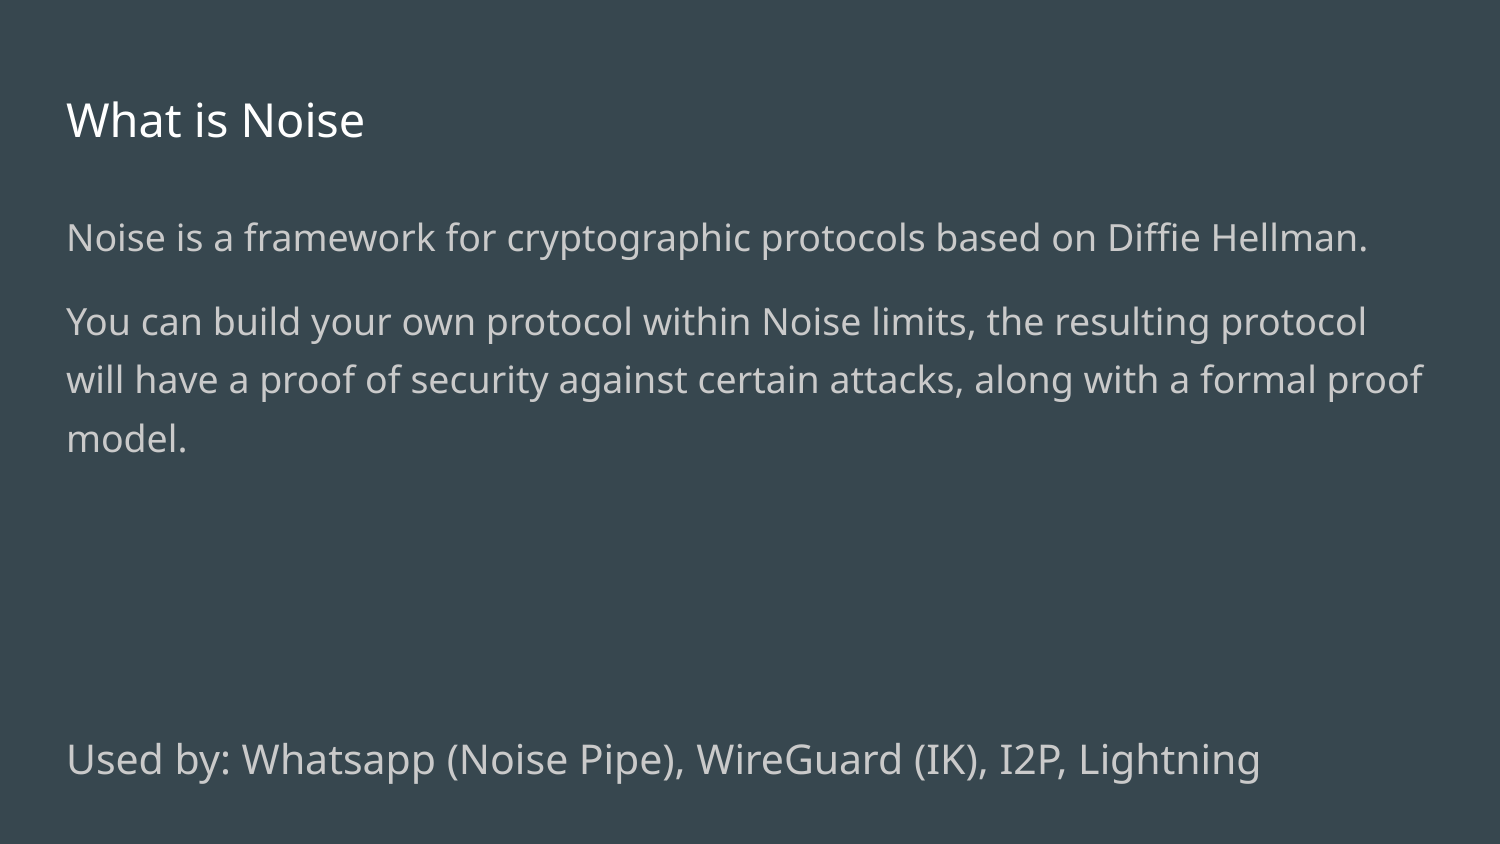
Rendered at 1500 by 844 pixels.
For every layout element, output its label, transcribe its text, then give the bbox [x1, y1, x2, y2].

list Used by: Whatsapp (Noise Pipe), WireGuard (IK), I2P, Lightning [51, 657, 1449, 798]
title What is Noise [51, 72, 1449, 167]
list Noise is a framework for cryptographic protocols based on Diffie Hellman. You can build your own protocol within Noise limits, the resulting protocol will have a proof of security against certain attacks, along with a formal proof model. [51, 189, 1449, 657]
